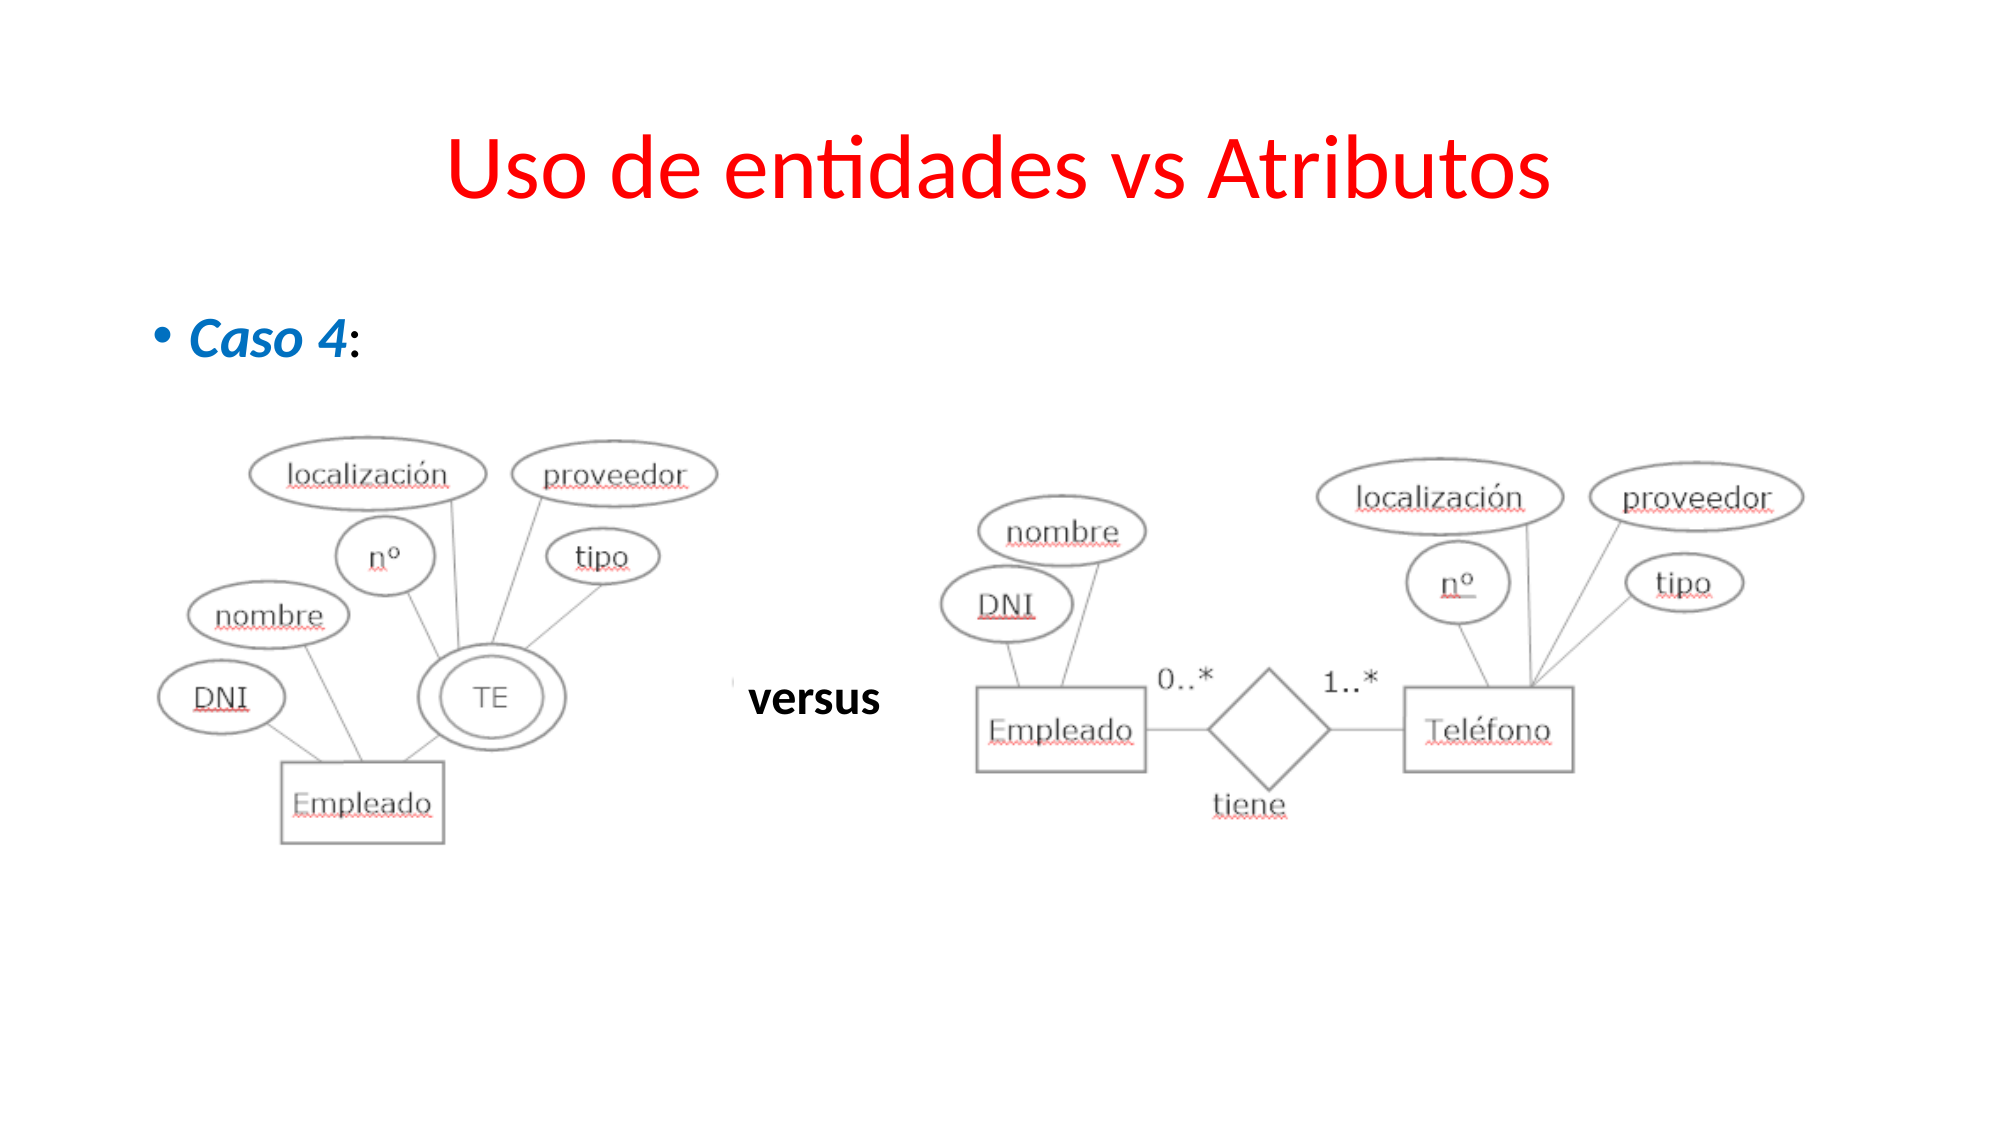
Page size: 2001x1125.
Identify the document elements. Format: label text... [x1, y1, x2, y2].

picture [137, 411, 734, 857]
list Caso 4: [137, 299, 1863, 392]
title Uso de entidades vs Atributos [137, 59, 1863, 278]
picture [932, 445, 1817, 832]
text_box versus [733, 657, 898, 733]
